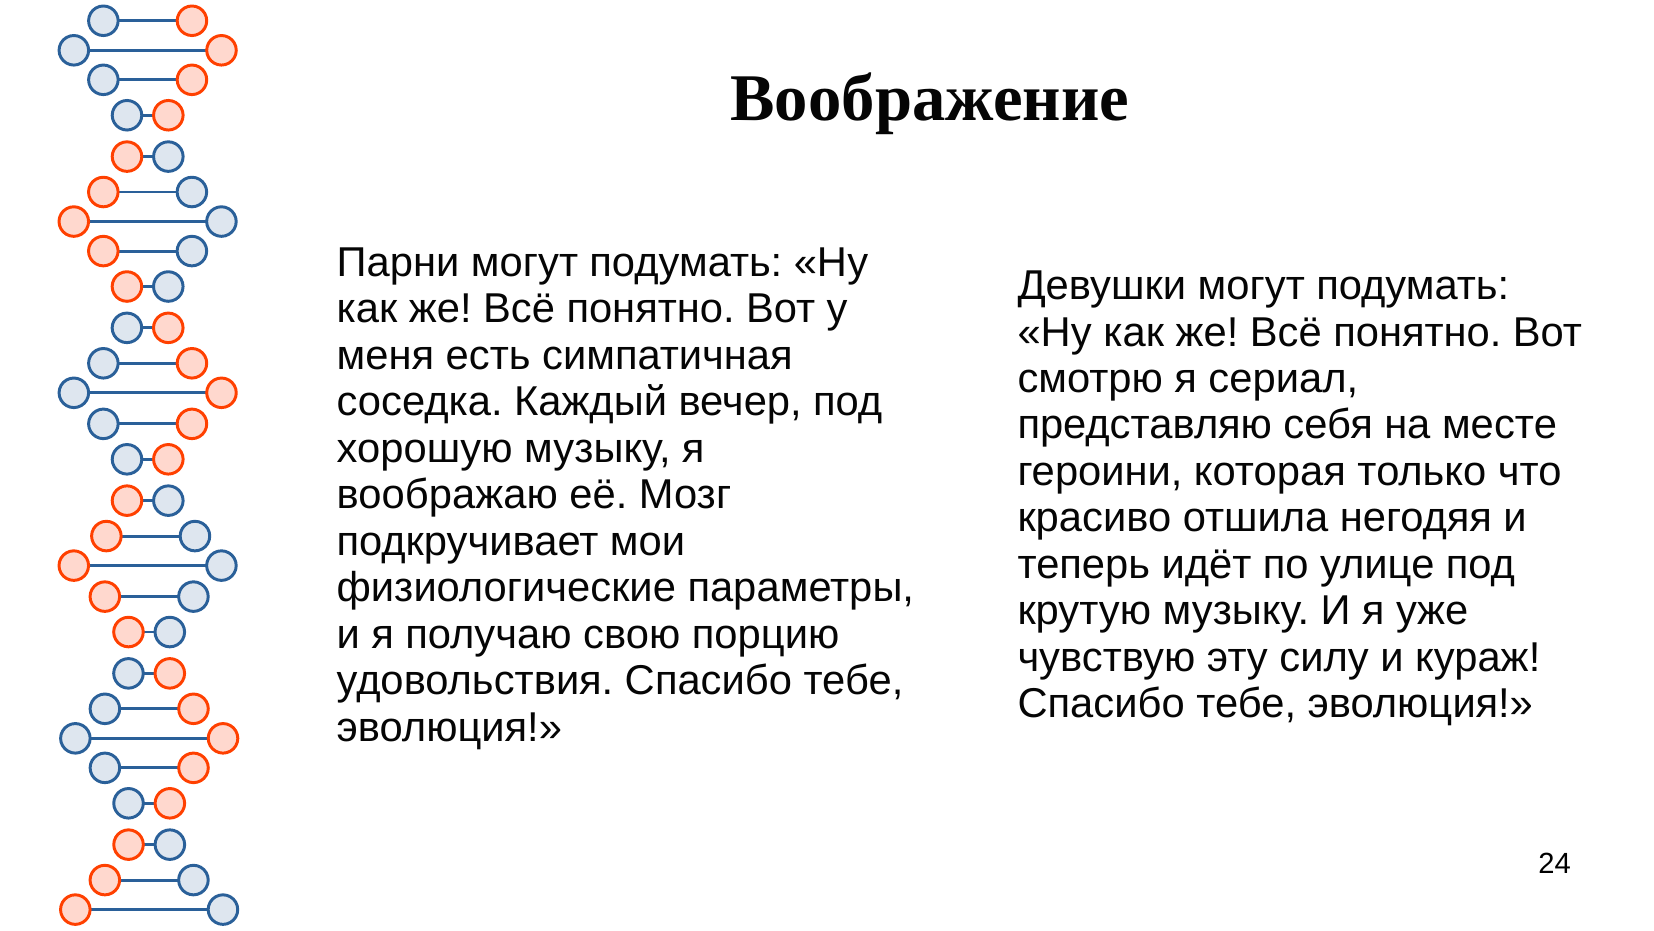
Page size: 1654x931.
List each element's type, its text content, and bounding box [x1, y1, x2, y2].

title Воображение [265, 35, 1595, 189]
list Девушки могут подумать: «Ну как же! Всё понятно. Вот смотрю я сериал, представляю себя на месте героини, которая только что красиво отшила негодяя и теперь идёт по улице под крутую музыку. И я уже чувствую эту силу и кураж! Спасибо тебе, эволюция!» [946, 224, 1595, 764]
list Парни могут подумать: «Ну как же! Всё понятно. Вот у меня есть симпатичная соседка. Каждый вечер, под хорошую музыку, я воображаю её. Мозг подкручивает мои физиологические параметры, и я получаю свою порцию удовольствия. Спасибо тебе, эволюция!» [265, 224, 915, 764]
